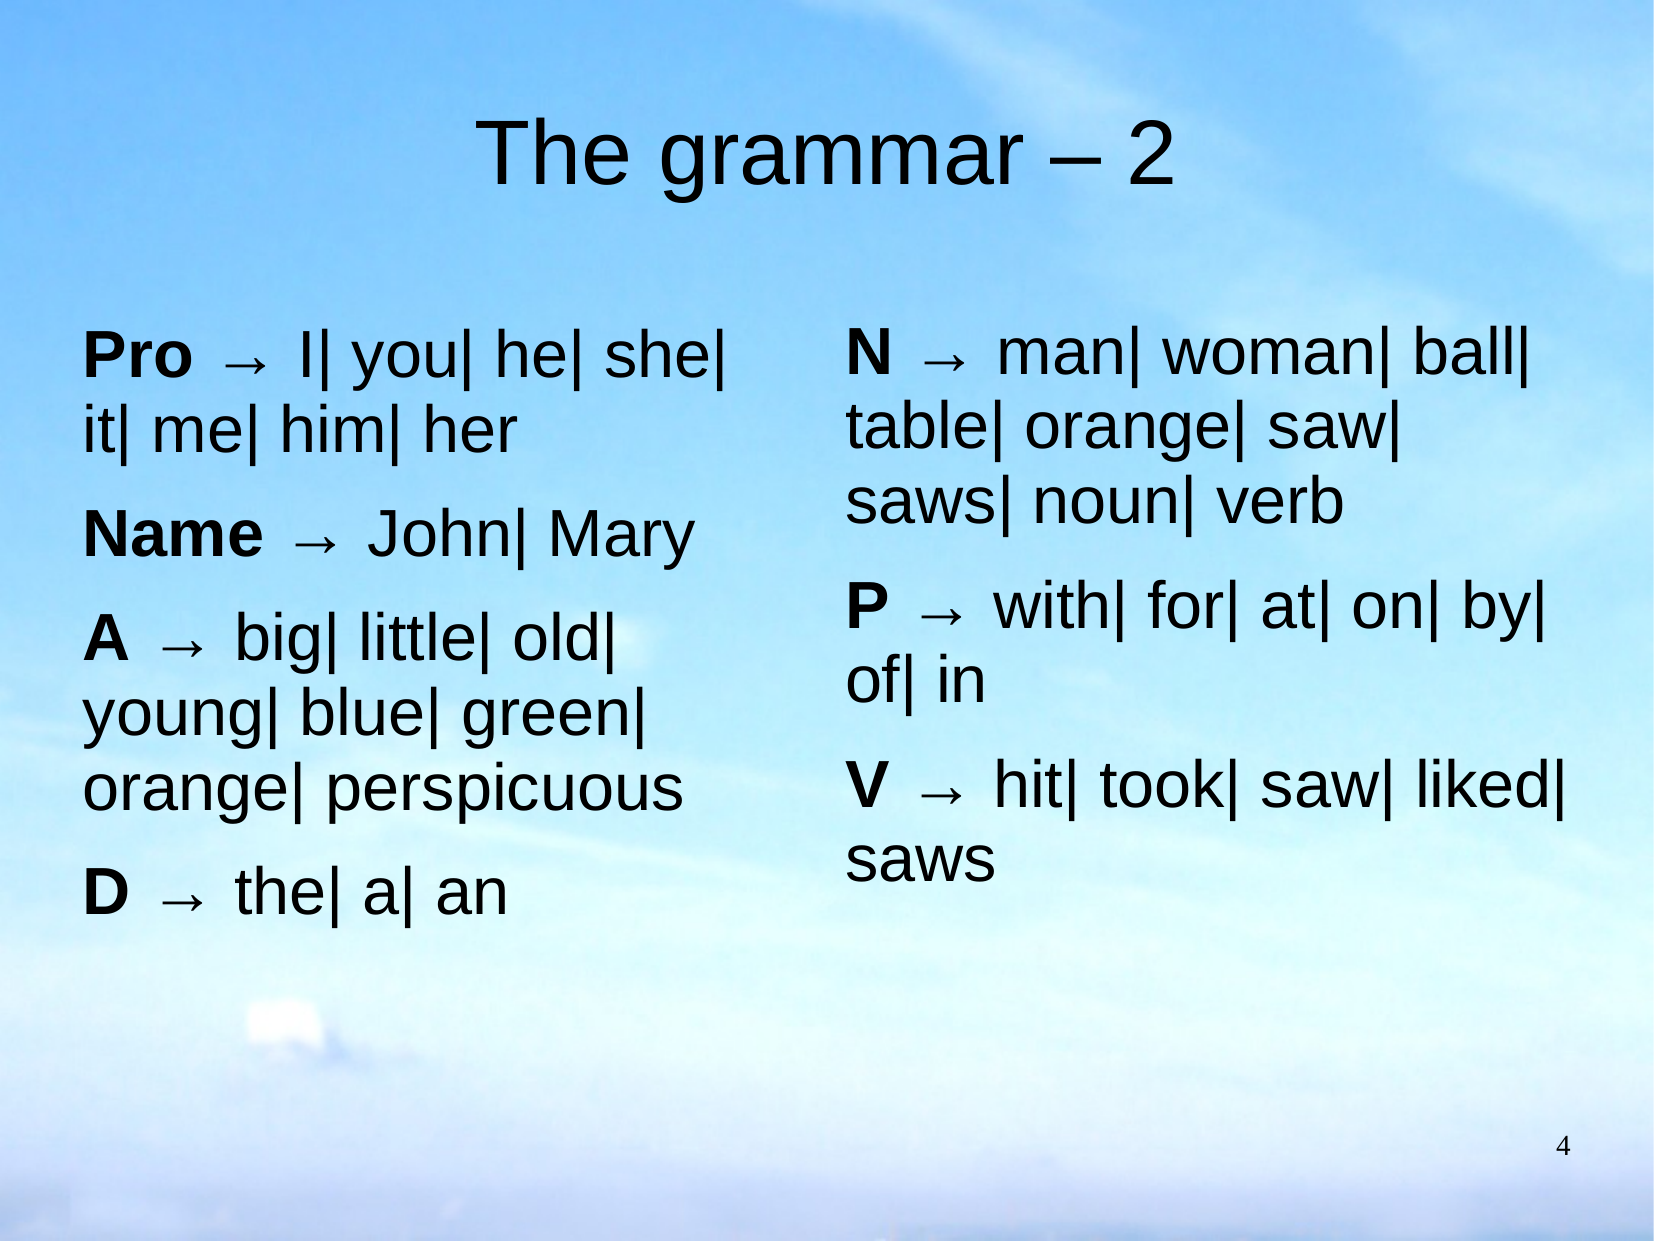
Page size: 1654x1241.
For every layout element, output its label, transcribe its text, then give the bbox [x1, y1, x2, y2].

picture [0, 0, 1654, 1241]
list Pro → I| you| he| she| it| me| him| her Name → John| Mary A → big| little| old| young| blue| green| orange| perspicuous D → the| a| an [82, 316, 734, 1001]
list N → man| woman| ball| table| orange| saw| saws| noun| verb P → with| for| at| on| by| of| in V → hit| took| saw| liked| saws [845, 313, 1572, 957]
title The grammar – 2 [82, 49, 1571, 257]
